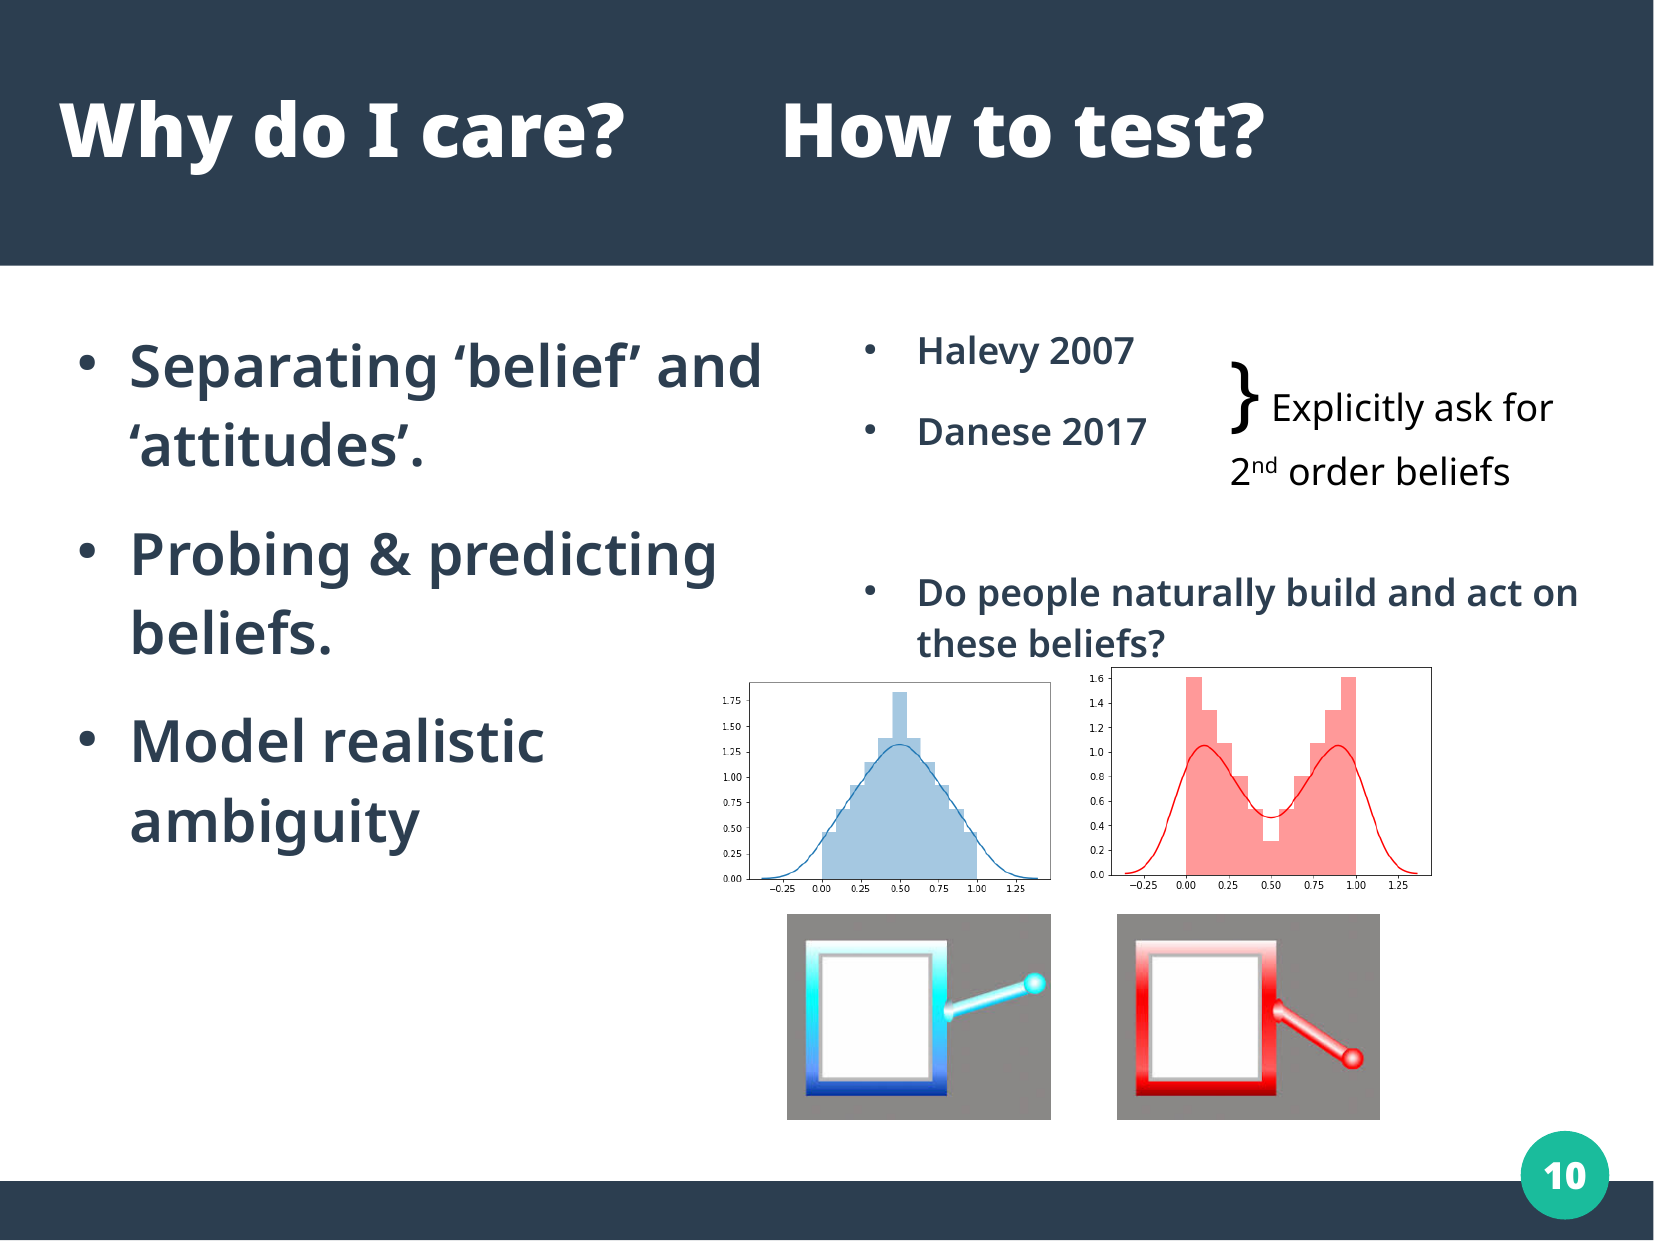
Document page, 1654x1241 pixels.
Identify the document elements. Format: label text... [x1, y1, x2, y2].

title Why do I care? How to test? [59, 49, 1595, 207]
list Separating ‘belief’ and ‘attitudes’. Probing & predicting beliefs. Model realistic ambiguity [59, 324, 809, 1152]
list Halevy 2007 Danese 2017 Do people naturally build and act on these beliefs? [845, 324, 1596, 1152]
text_box } Explicitly ask for 2nd order beliefs [1215, 324, 1621, 594]
picture [1082, 657, 1441, 898]
picture [787, 914, 1051, 1120]
picture [715, 673, 1060, 901]
picture [1117, 914, 1380, 1120]
